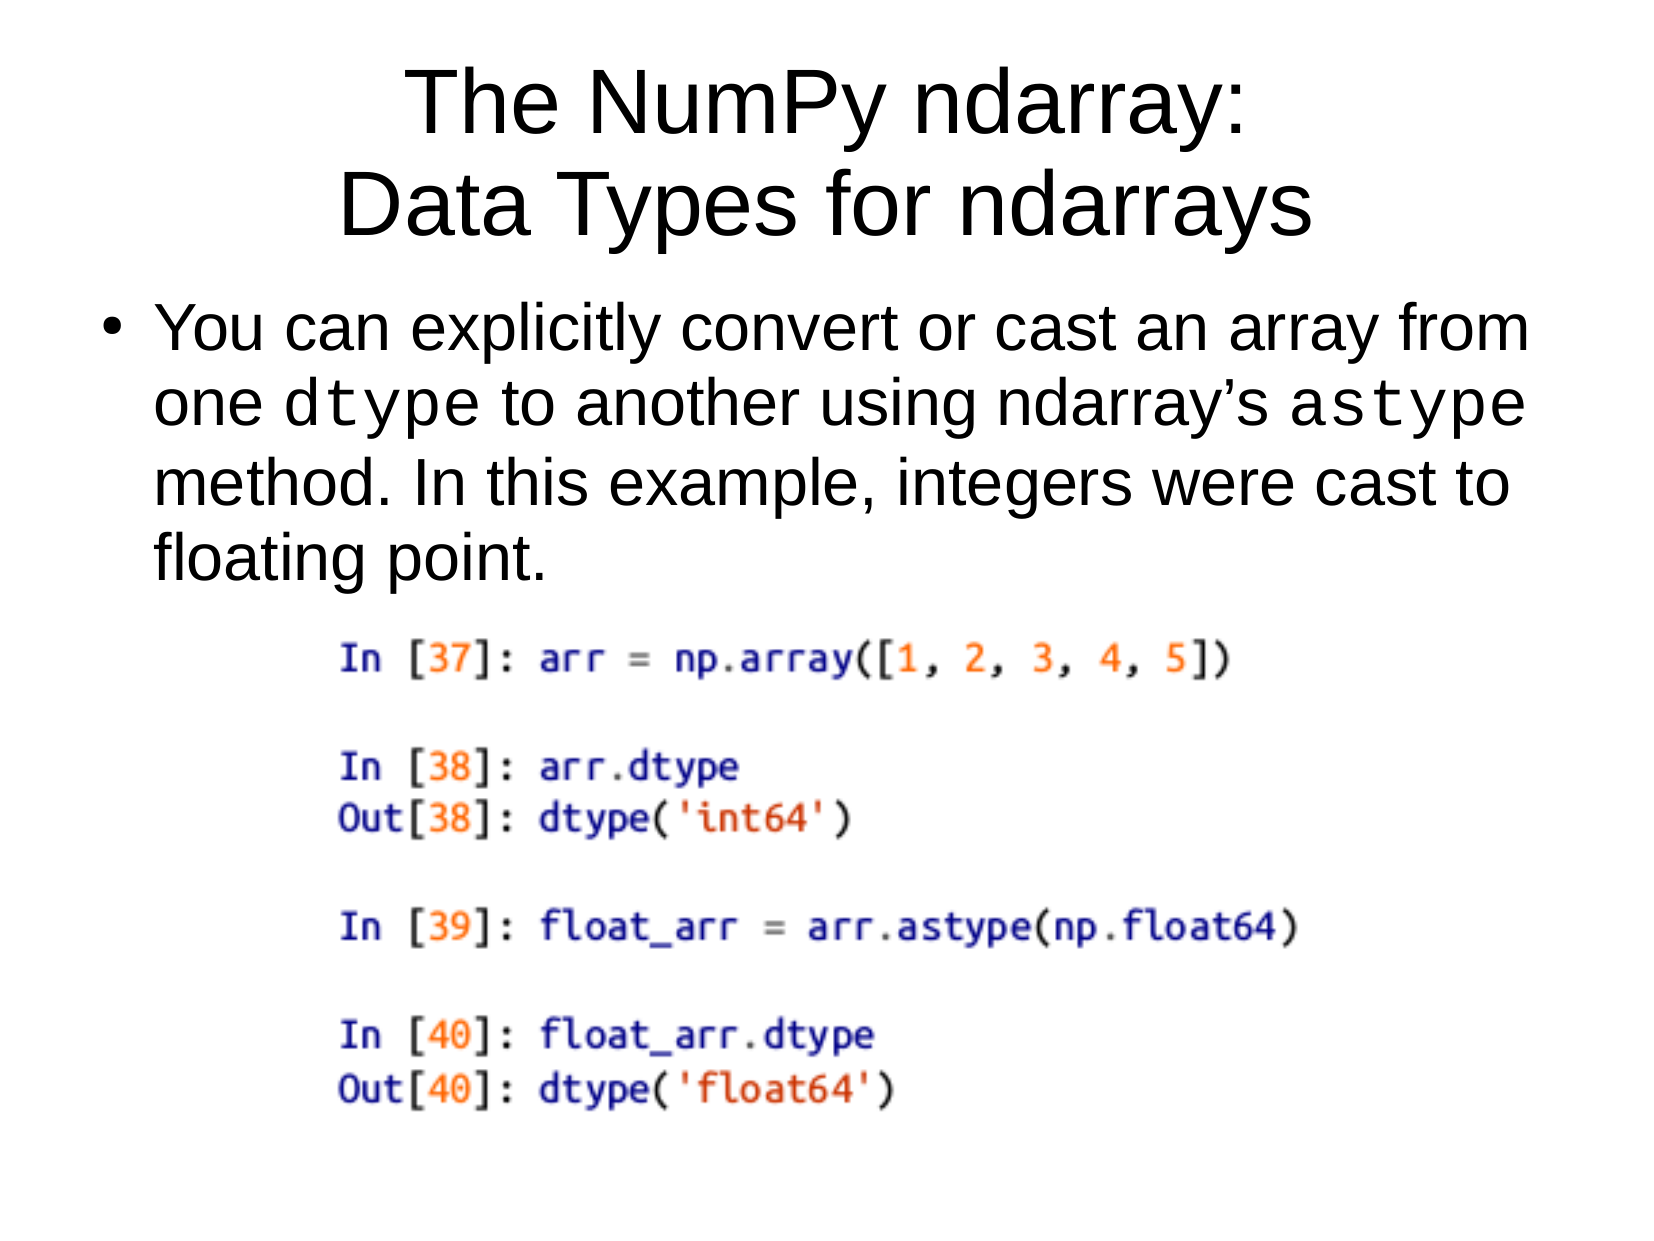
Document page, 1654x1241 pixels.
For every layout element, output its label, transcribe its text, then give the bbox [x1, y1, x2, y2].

title The NumPy ndarray: Data Types for ndarrays [82, 49, 1571, 257]
list You can explicitly convert or cast an array from one dtype to another using ndarray’s astype method. In this example, integers were cast to floating point. [82, 290, 1571, 1010]
picture [331, 629, 1306, 1126]
